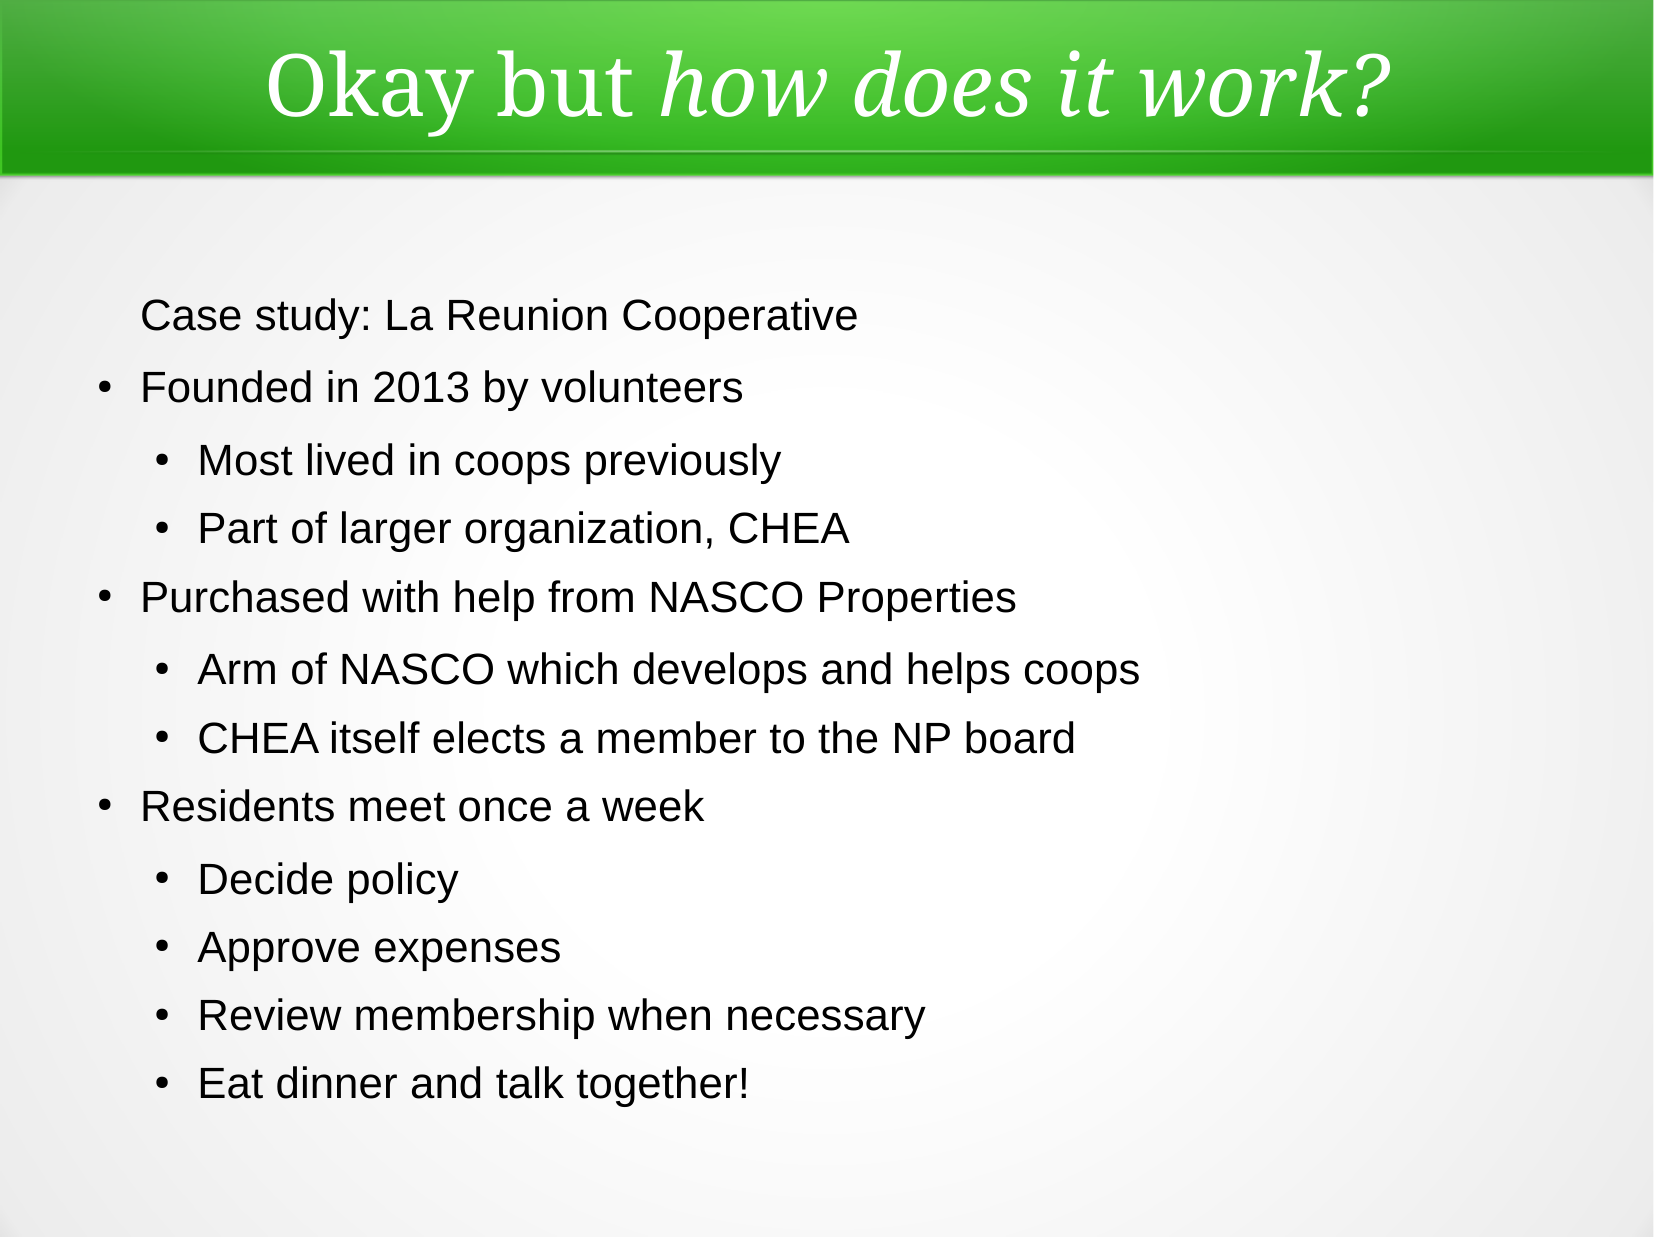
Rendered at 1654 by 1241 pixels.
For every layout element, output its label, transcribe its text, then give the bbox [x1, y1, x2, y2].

list Case study: La Reunion Cooperative Founded in 2013 by volunteers Most lived in coops previously Part of larger organization, CHEA Purchased with help from NASCO Properties Arm of NASCO which develops and helps coops CHEA itself elects a member to the NP board Residents meet once a week Decide policy Approve expenses Review membership when necessary Eat dinner and talk together! [82, 290, 1571, 1109]
title Okay but how does it work? [82, 11, 1571, 154]
picture [0, 0, 1654, 1237]
